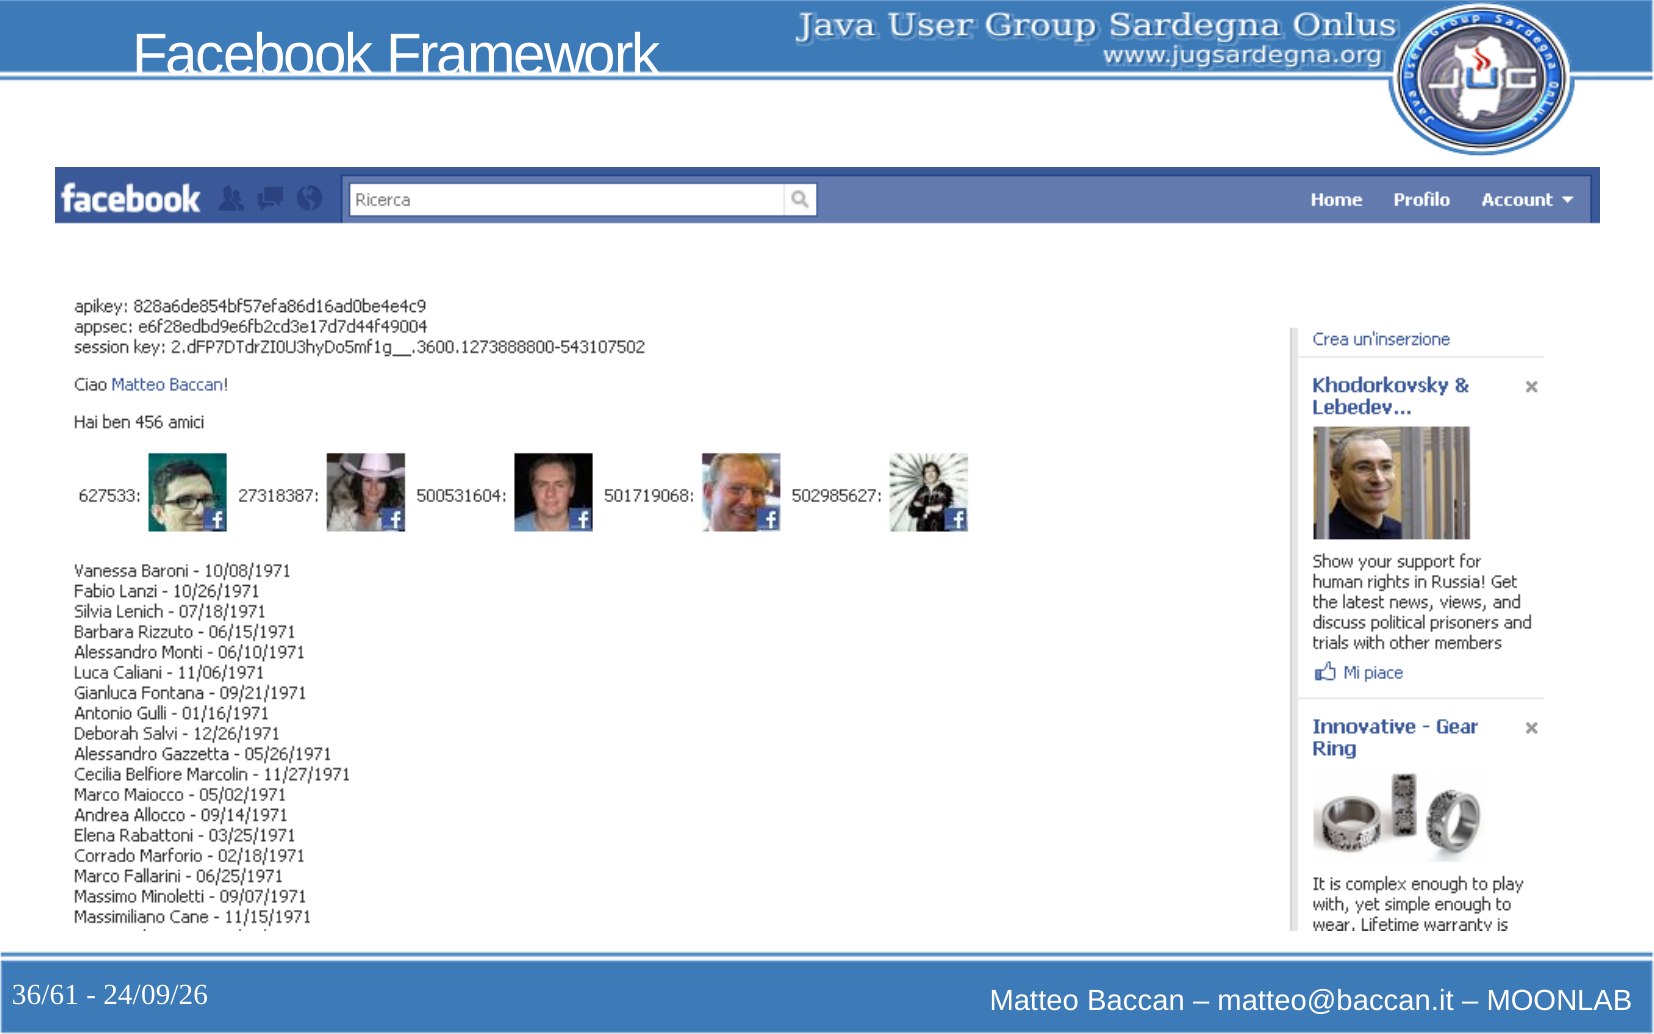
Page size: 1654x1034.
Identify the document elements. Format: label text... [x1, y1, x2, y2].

title Facebook Framework [132, 5, 1609, 103]
picture [0, 0, 1654, 1034]
